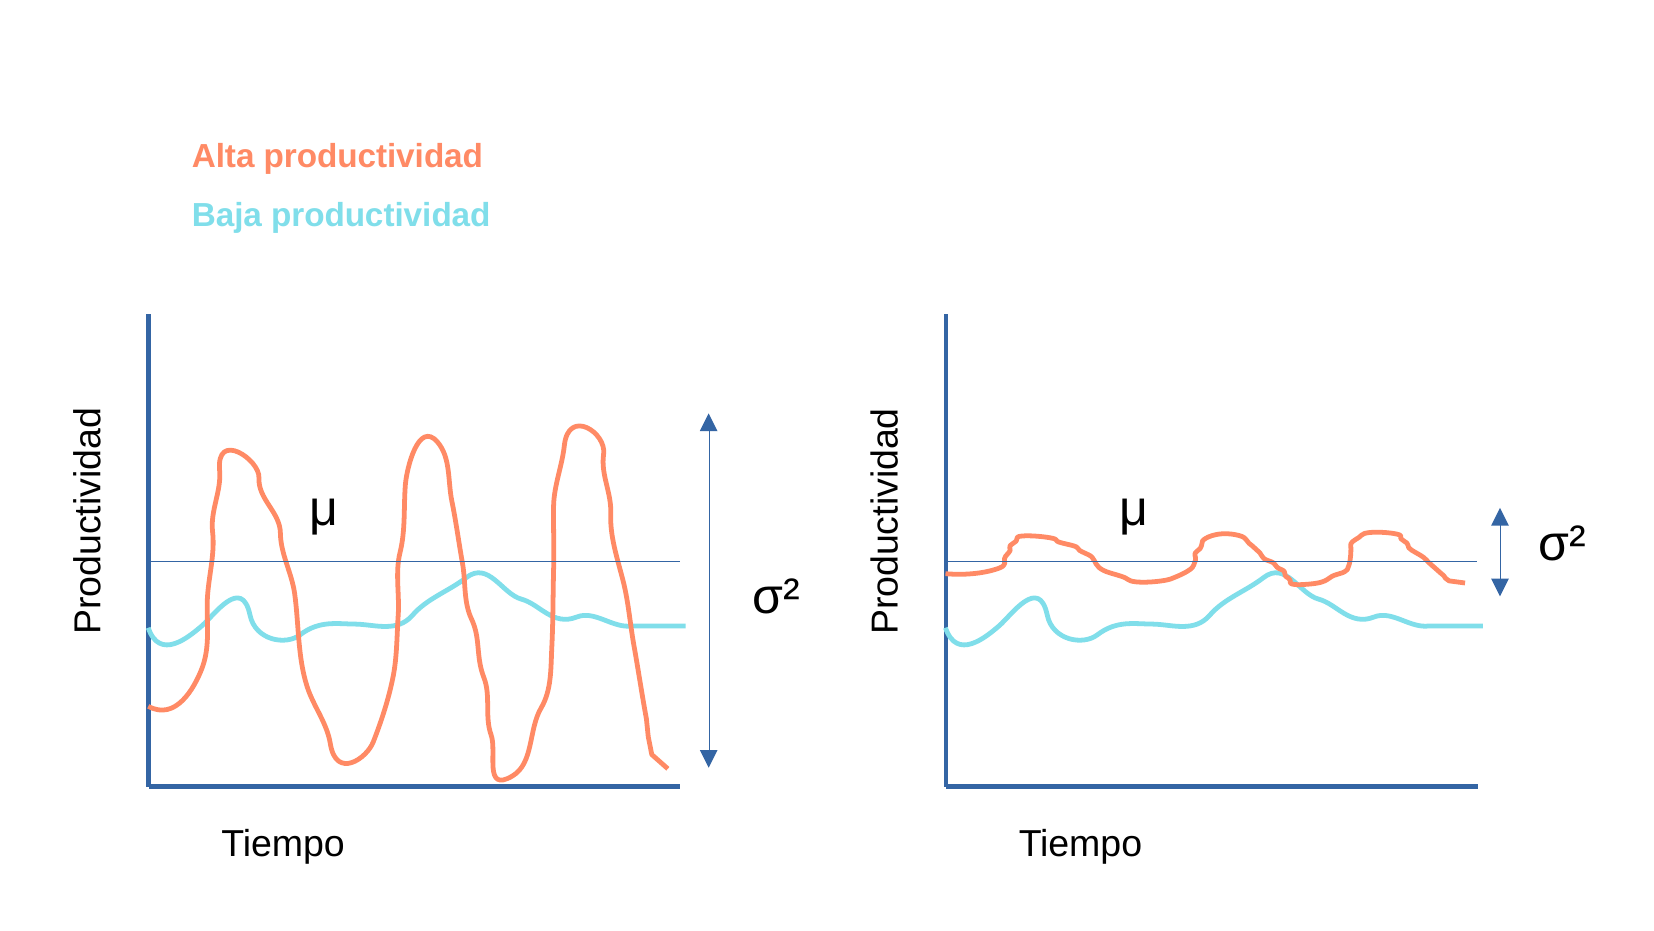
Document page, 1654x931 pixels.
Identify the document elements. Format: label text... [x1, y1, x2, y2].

text_box Tiempo [206, 814, 680, 872]
text_box Tiempo [1003, 814, 1477, 872]
text_box Baja productividad [177, 188, 591, 337]
text_box μ [1104, 472, 1193, 544]
text_box σ² [1523, 507, 1613, 579]
text_box Productividad [856, 177, 914, 650]
text_box μ [295, 472, 384, 544]
text_box σ² [738, 561, 827, 632]
text_box Alta productividad [177, 129, 562, 188]
text_box Productividad [59, 177, 116, 650]
